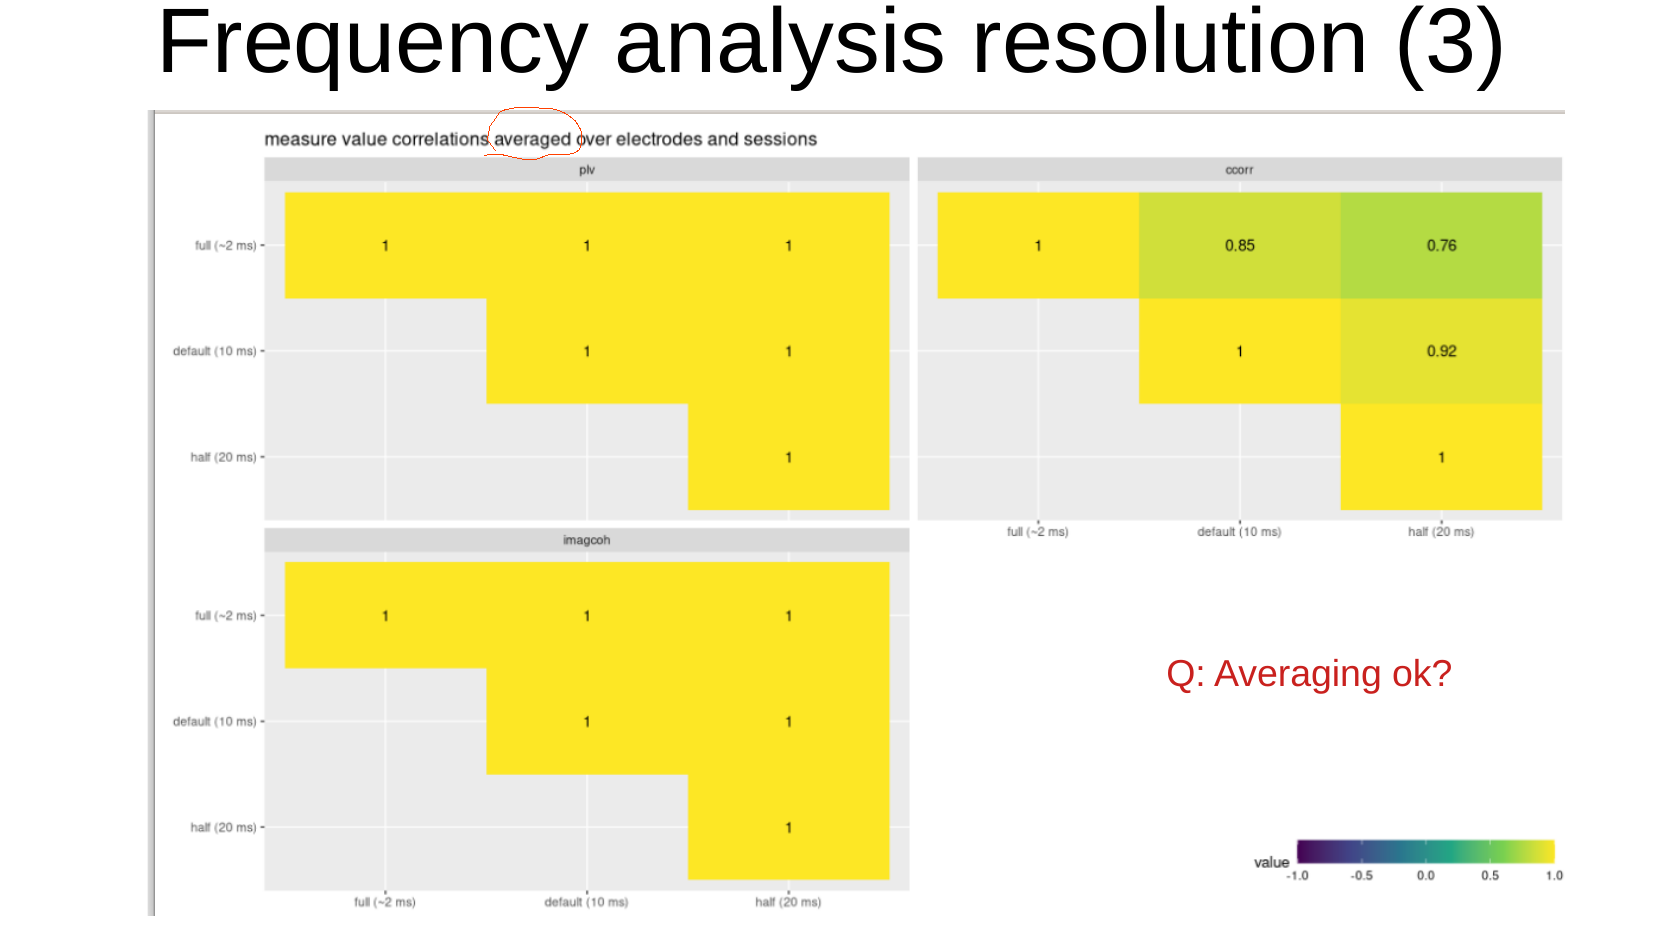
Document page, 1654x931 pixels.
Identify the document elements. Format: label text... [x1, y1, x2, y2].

picture [147, 110, 1565, 916]
title Frequency analysis resolution (3) [88, 0, 1577, 119]
text_box Q: Averaging ok? [1151, 644, 1468, 702]
